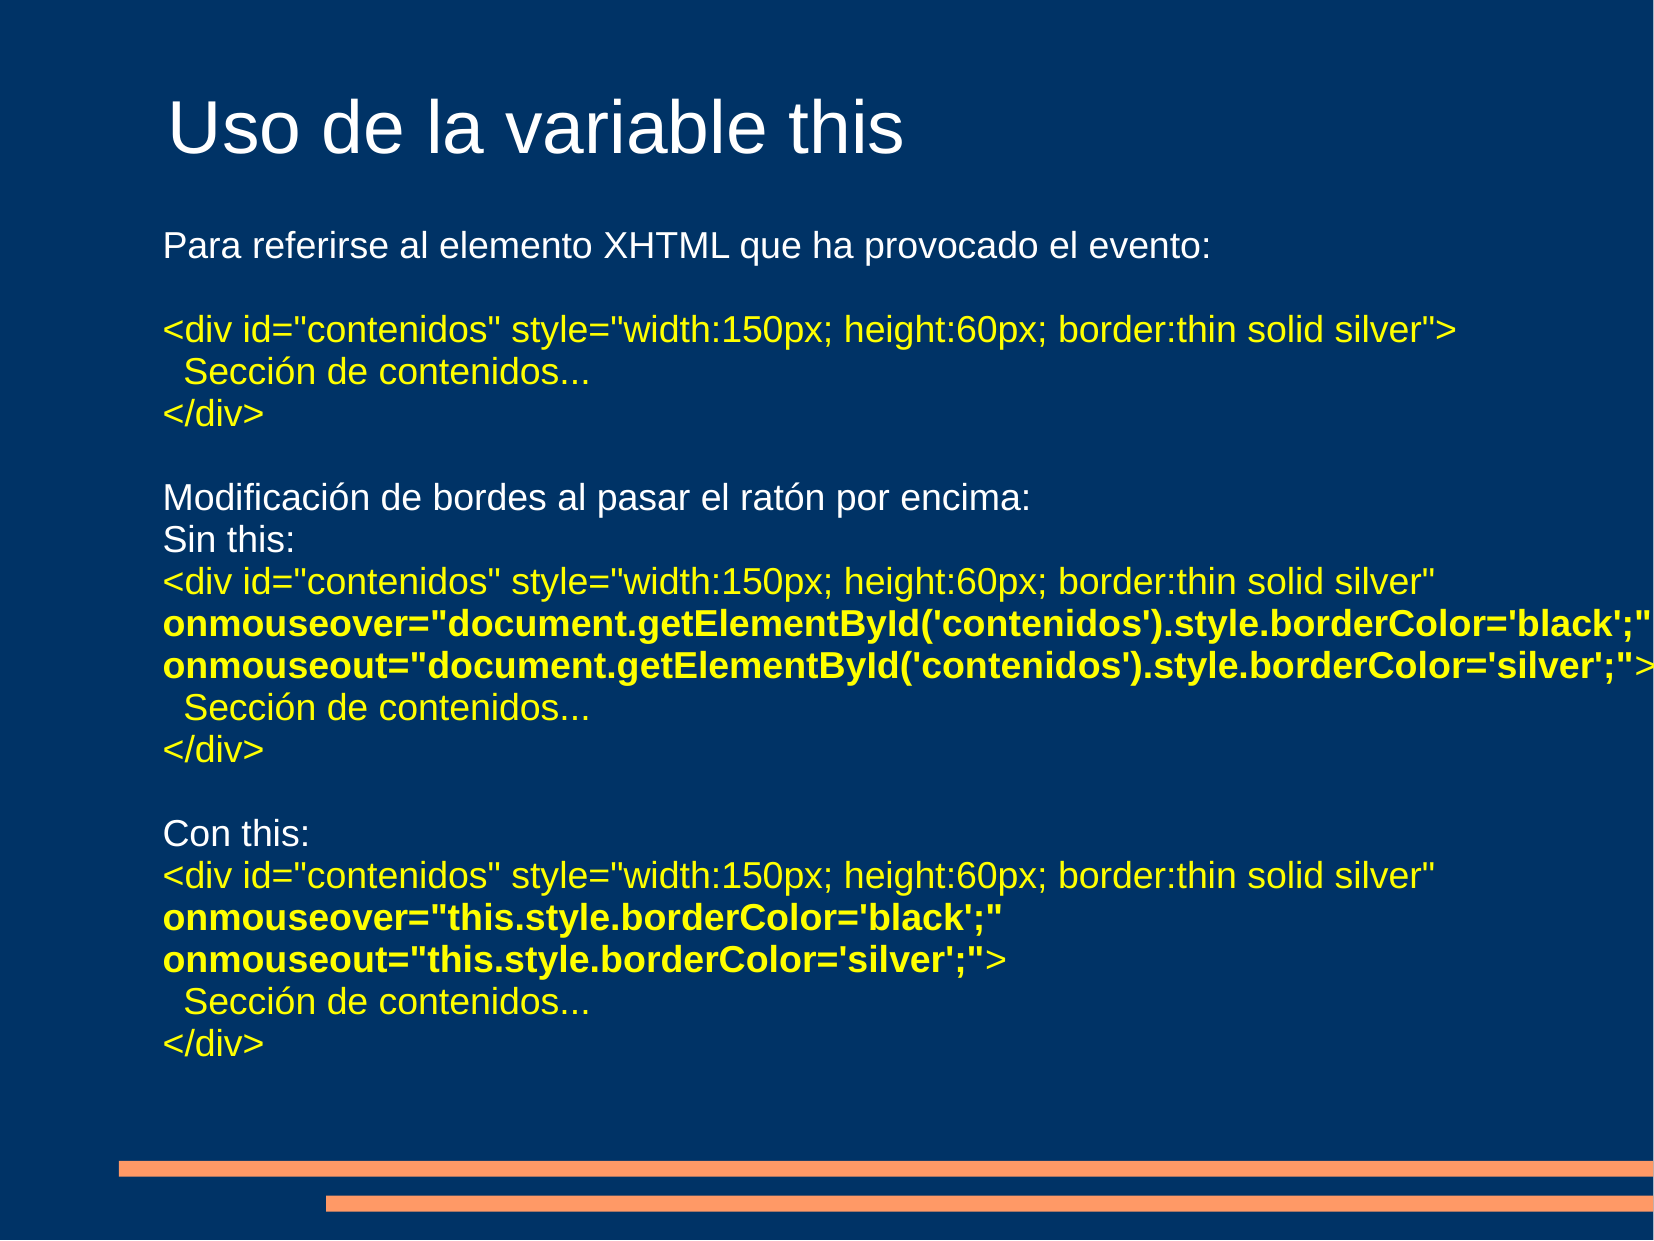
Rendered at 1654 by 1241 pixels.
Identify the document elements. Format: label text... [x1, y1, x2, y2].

text_box Para referirse al elemento XHTML que ha provocado el evento: <div id="contenidos" style="width:150px; height:60px; border:thin solid silver"> Sección de contenidos... </div> Modificación de bordes al pasar el ratón por encima: Sin this: <div id="contenidos" style="width:150px; height:60px; border:thin solid silver" onmouseover="document.getElementById('contenidos').style.borderColor='black';" onmouseout="document.getElementById('contenidos').style.borderColor='silver';"> Sección de contenidos... </div> Con this: <div id="contenidos" style="width:150px; height:60px; border:thin solid silver" onmouseover="this.style.borderColor='black';" onmouseout="this.style.borderColor='silver';"> Sección de contenidos... </div> [147, 216, 1654, 1072]
text_box Uso de la variable this [153, 78, 1152, 178]
